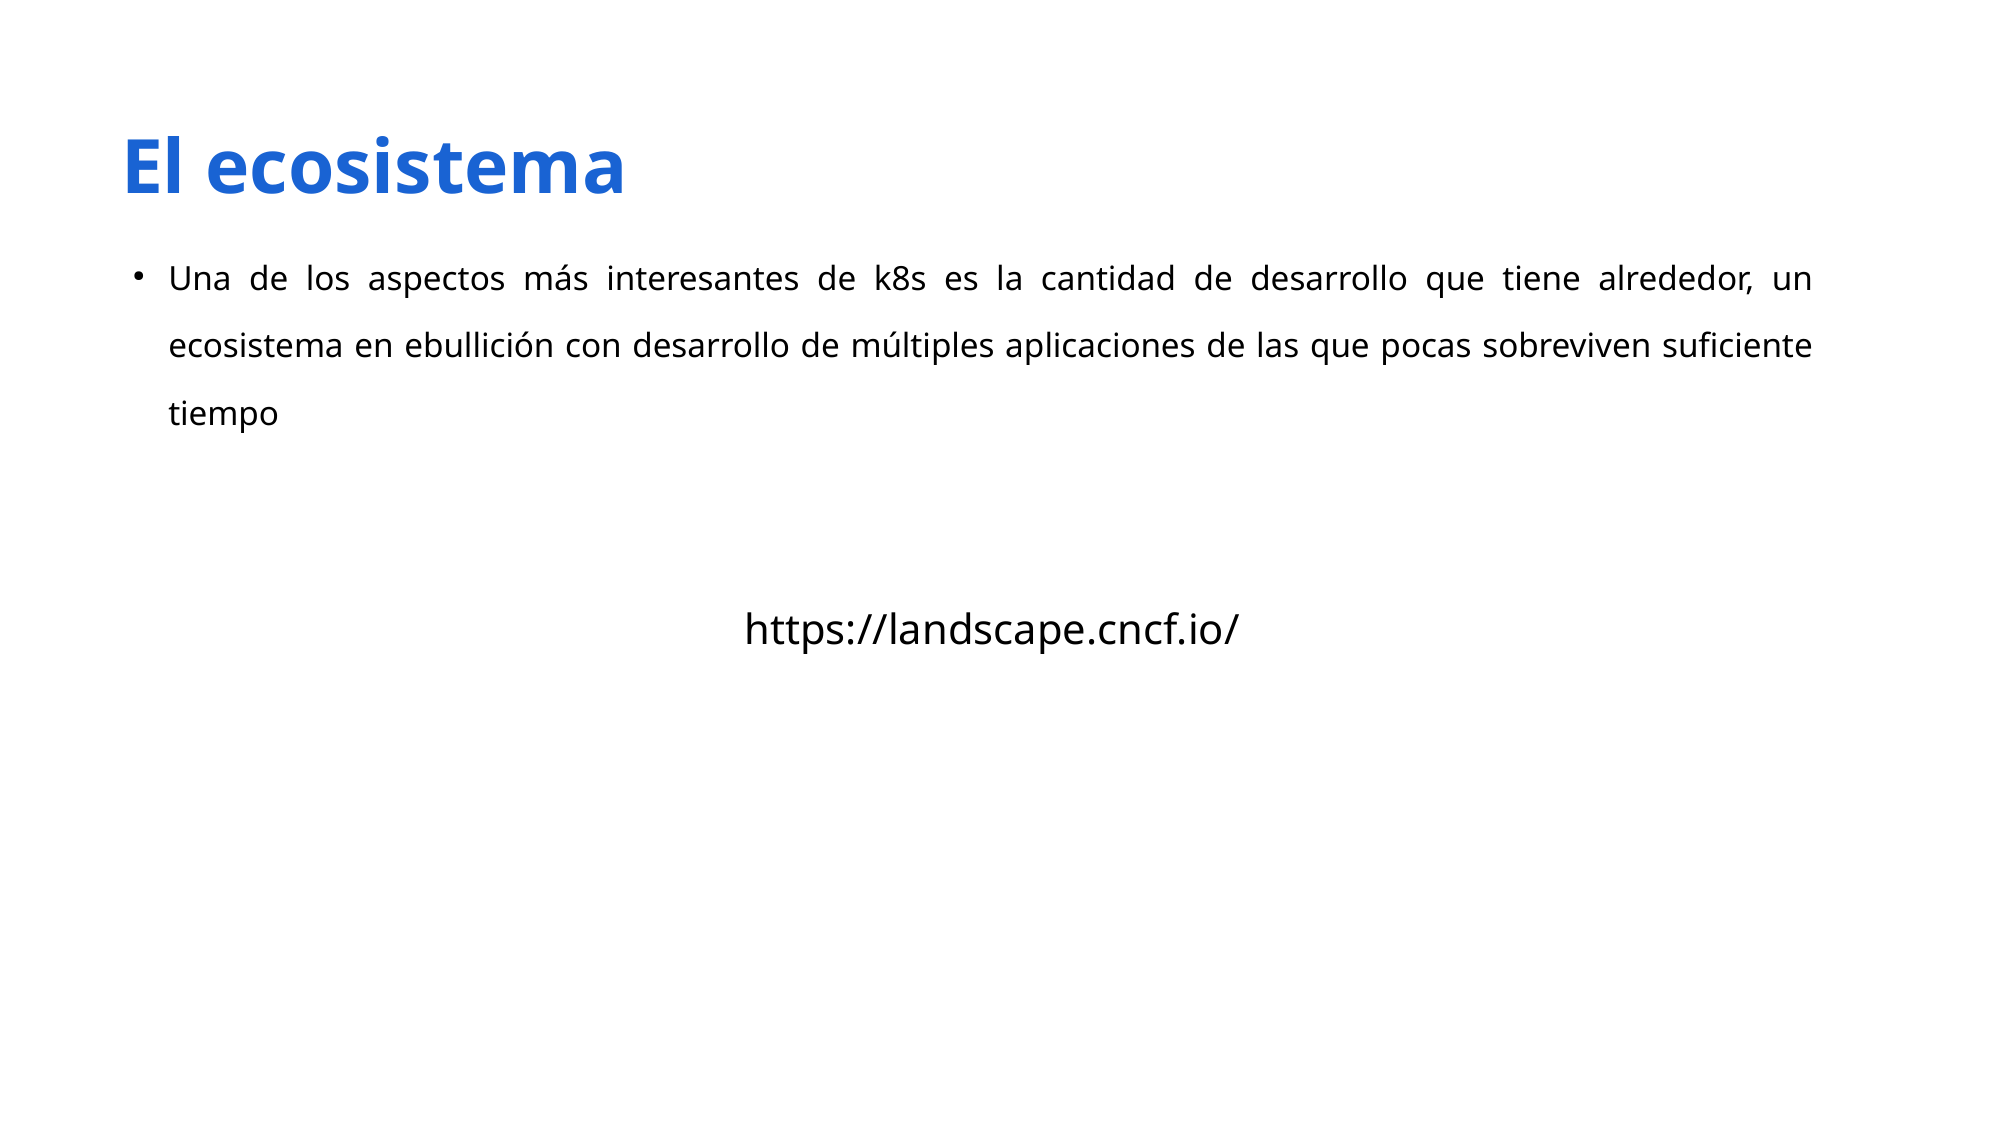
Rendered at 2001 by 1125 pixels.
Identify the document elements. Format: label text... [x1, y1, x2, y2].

text_box El ecosistema [106, 106, 1878, 293]
text_box Una de los aspectos más interesantes de k8s es la cantidad de desarrollo que tiene alrededor, un ecosistema en ebullición con desarrollo de múltiples aplicaciones de las que pocas sobreviven suficiente tiempo https://landscape.cncf.io/ [118, 224, 1831, 1106]
